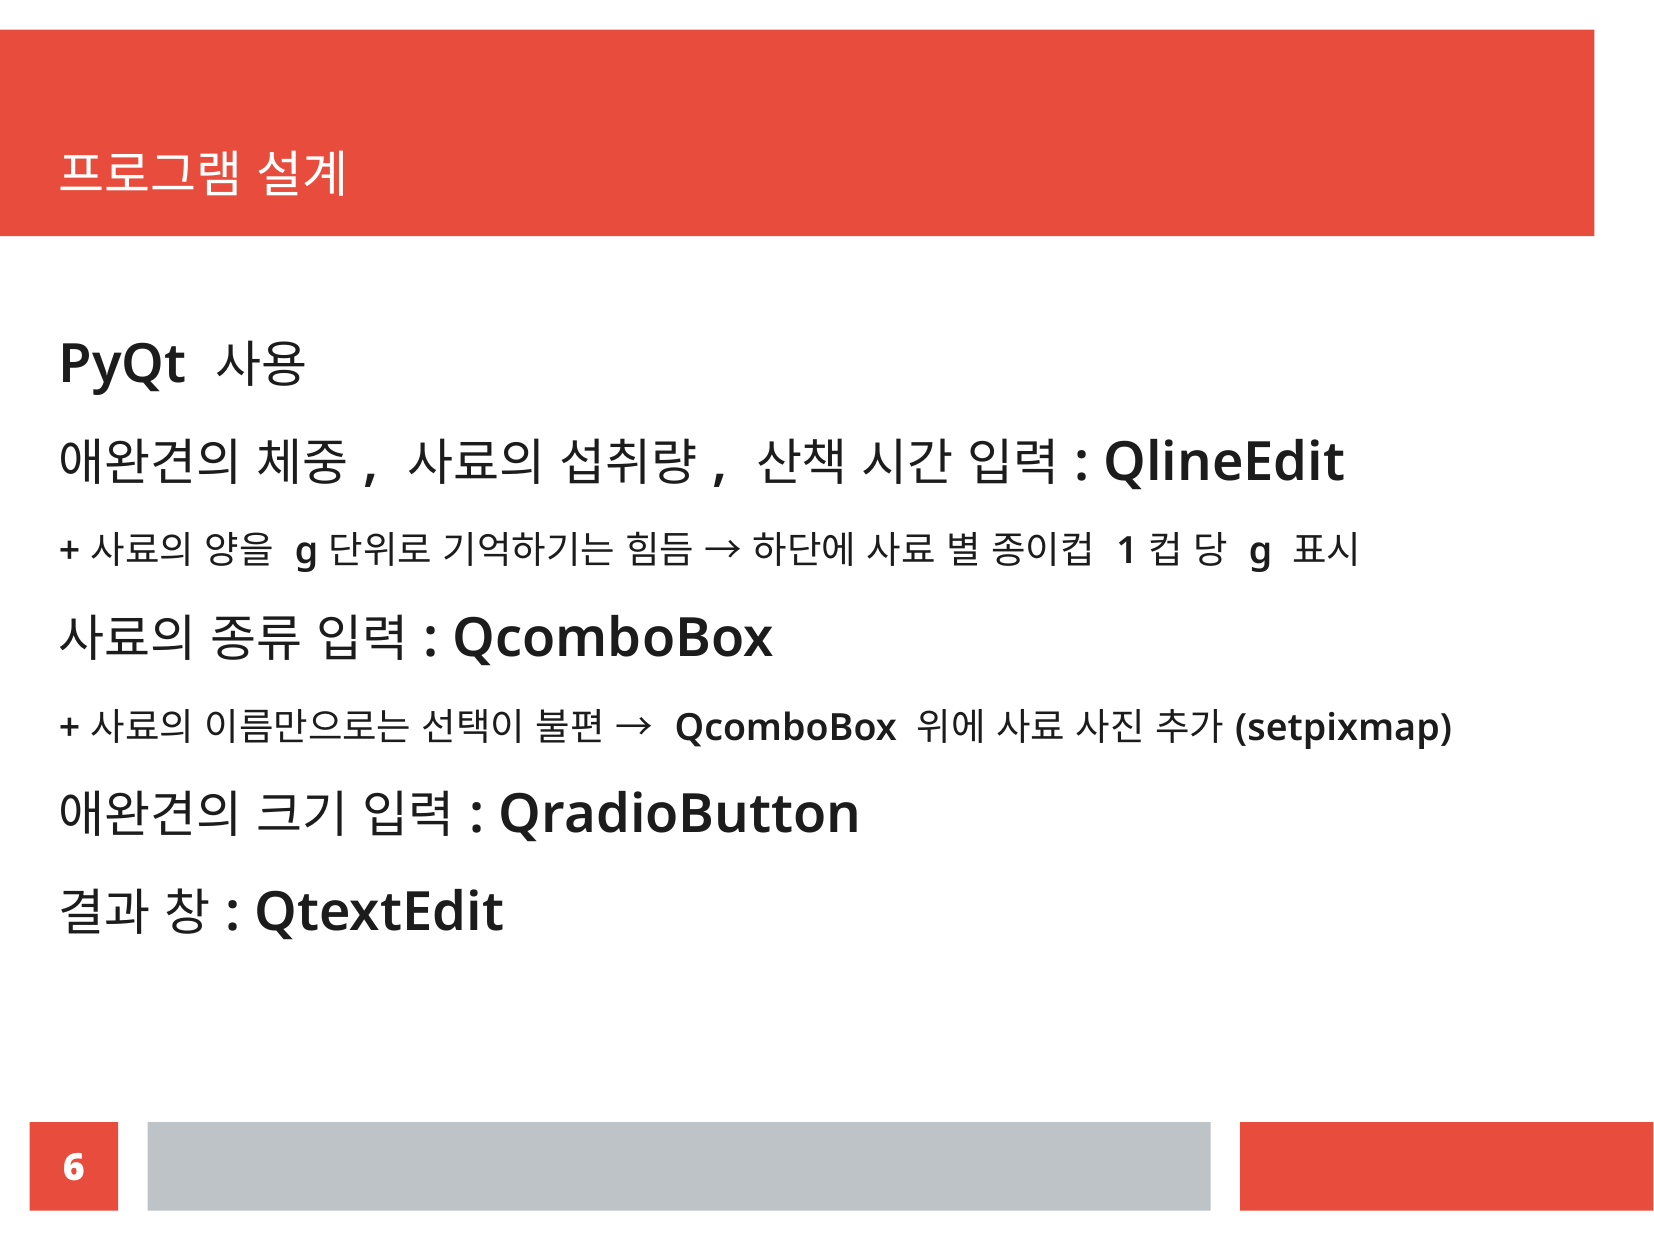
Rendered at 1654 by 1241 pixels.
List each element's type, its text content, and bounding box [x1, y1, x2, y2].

title 프로그램 설계 [59, 59, 1595, 207]
list PyQt 사용 애완견의 체중, 사료의 섭취량, 산책 시간 입력: QlineEdit +사료의 양을 g단위로 기억하기는 힘듬 → 하단에 사료 별 종이컵 1컵 당 g 표시 사료의 종류 입력: QcomboBox +사료의 이름만으로는 선택이 불편 → QcomboBox 위에 사료 사진 추가(setpixmap) 애완견의 크기 입력: QradioButton 결과 창: QtextEdit [59, 324, 1565, 1093]
